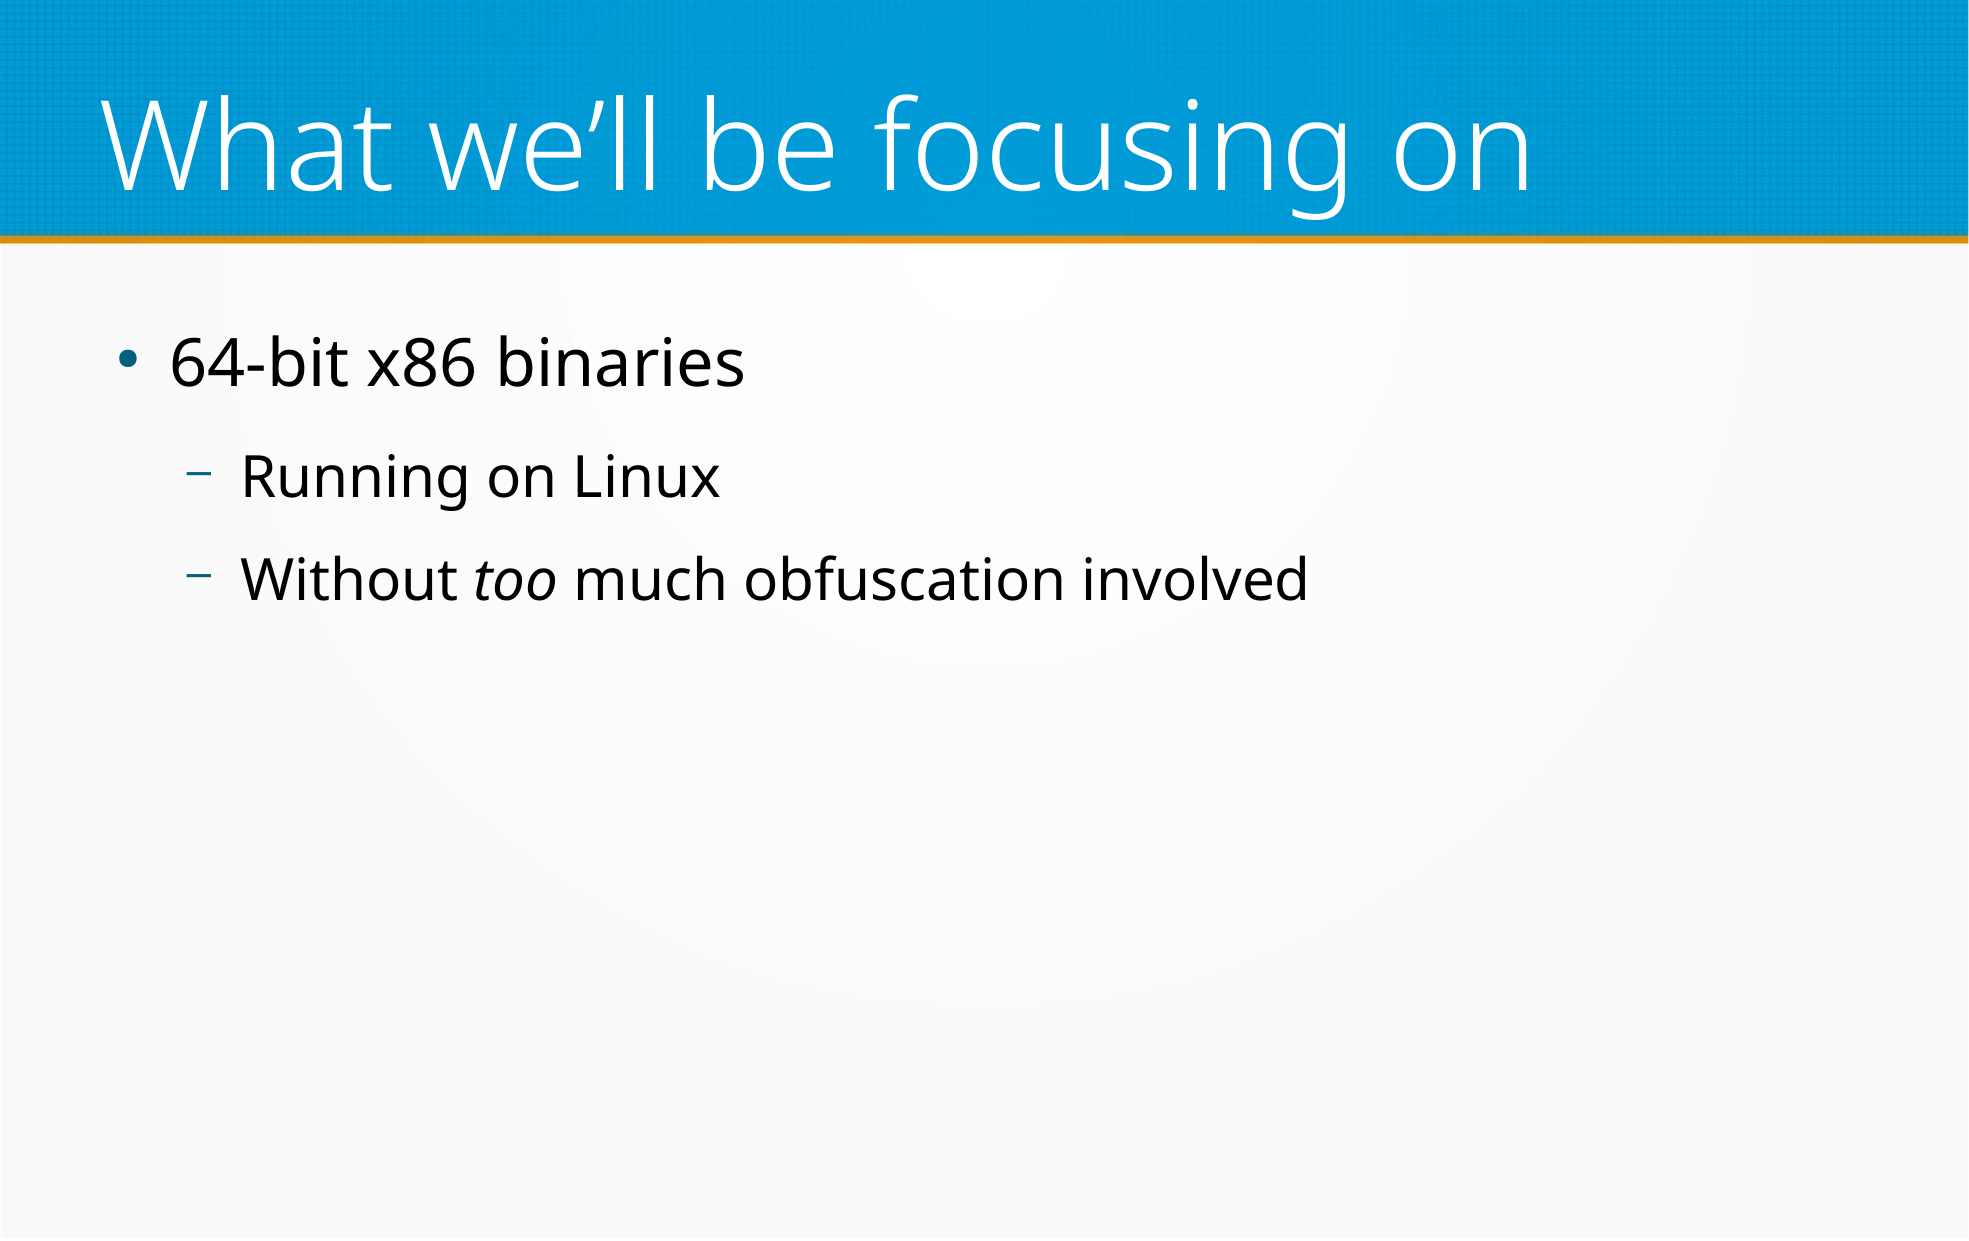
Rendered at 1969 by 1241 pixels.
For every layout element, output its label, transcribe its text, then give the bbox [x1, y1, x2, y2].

picture [0, 233, 1969, 1241]
list 64-bit x86 binaries Running on Linux Without too much obfuscation involved [98, 315, 1861, 1081]
title What we’ll be focusing on [98, 19, 1870, 227]
